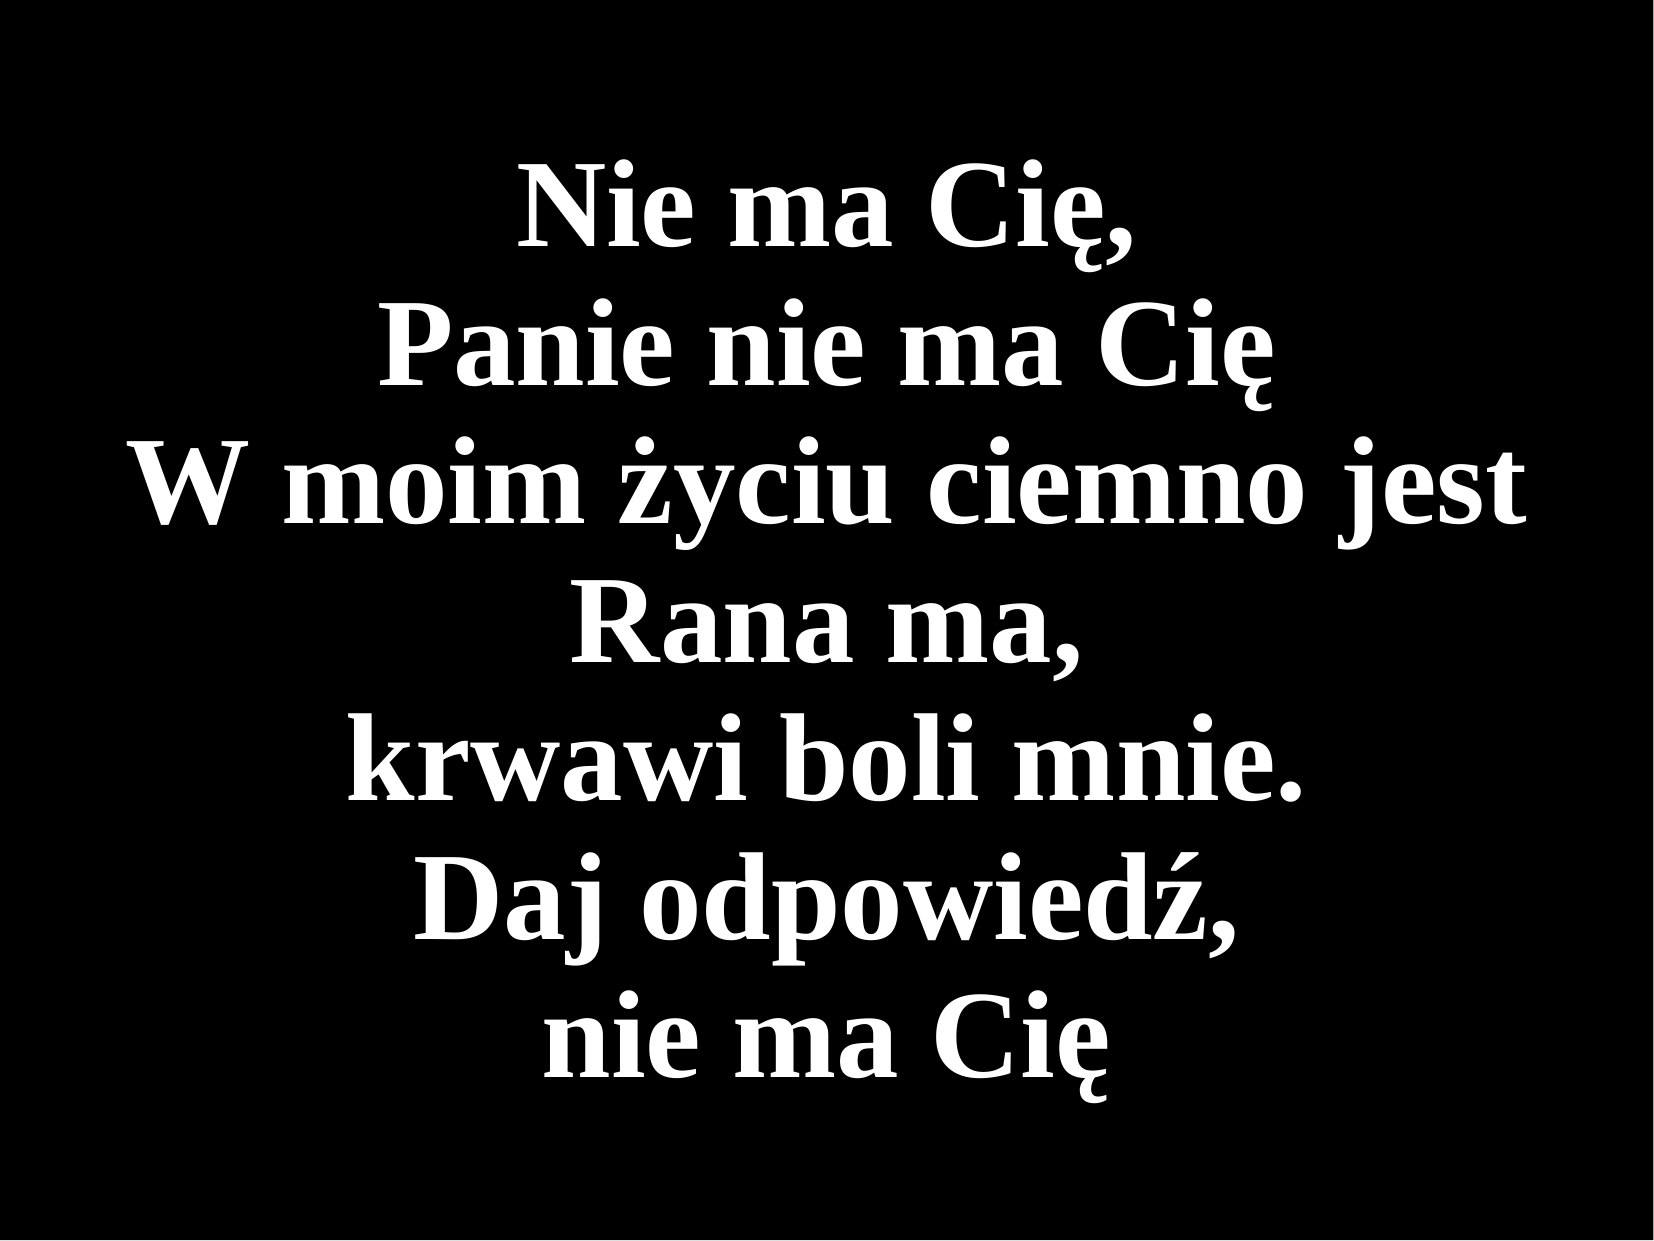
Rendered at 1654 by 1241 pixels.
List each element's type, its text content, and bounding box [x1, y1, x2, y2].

title Nie ma Cię, Panie nie ma Cię W moim życiu ciemno jest Rana ma, krwawi boli mnie. Daj odpowiedź, nie ma Cię [0, 0, 1654, 1241]
